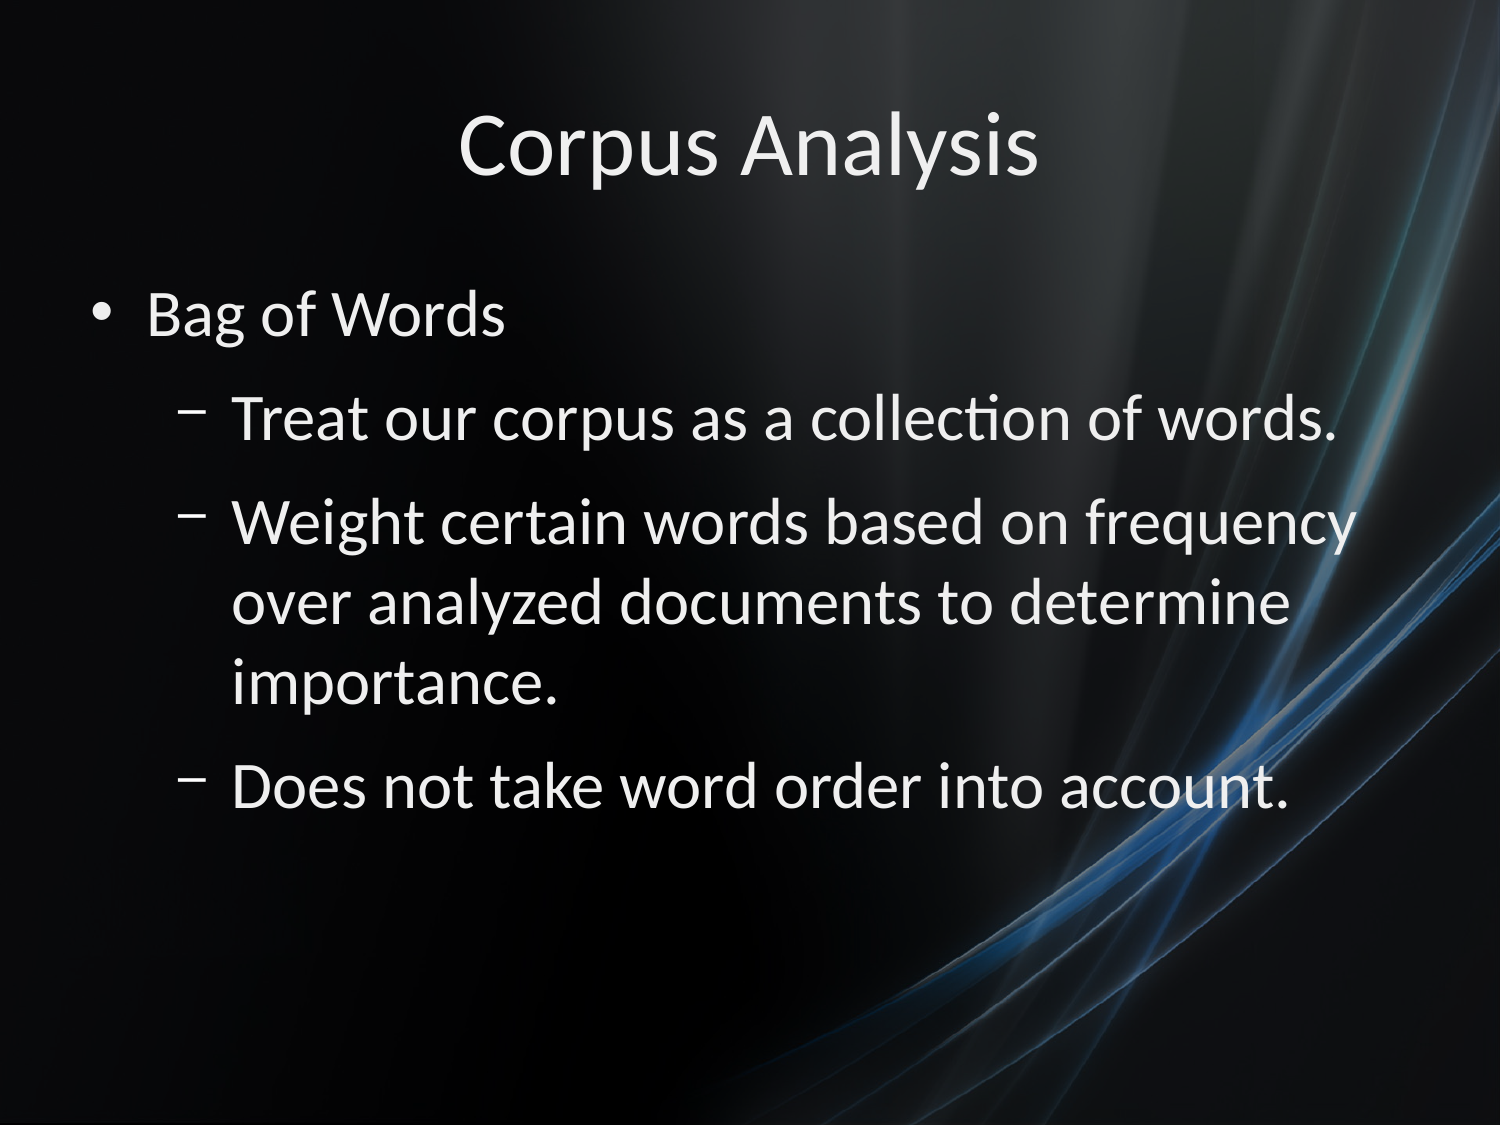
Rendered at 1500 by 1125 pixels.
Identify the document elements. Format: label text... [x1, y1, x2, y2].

text_box [0, 0, 1500, 1125]
list Bag of Words Treat our corpus as a collection of words. Weight certain words based on frequency over analyzed documents to determine importance. Does not take word order into account. [75, 262, 1426, 1005]
title Corpus Analysis [75, 45, 1425, 233]
